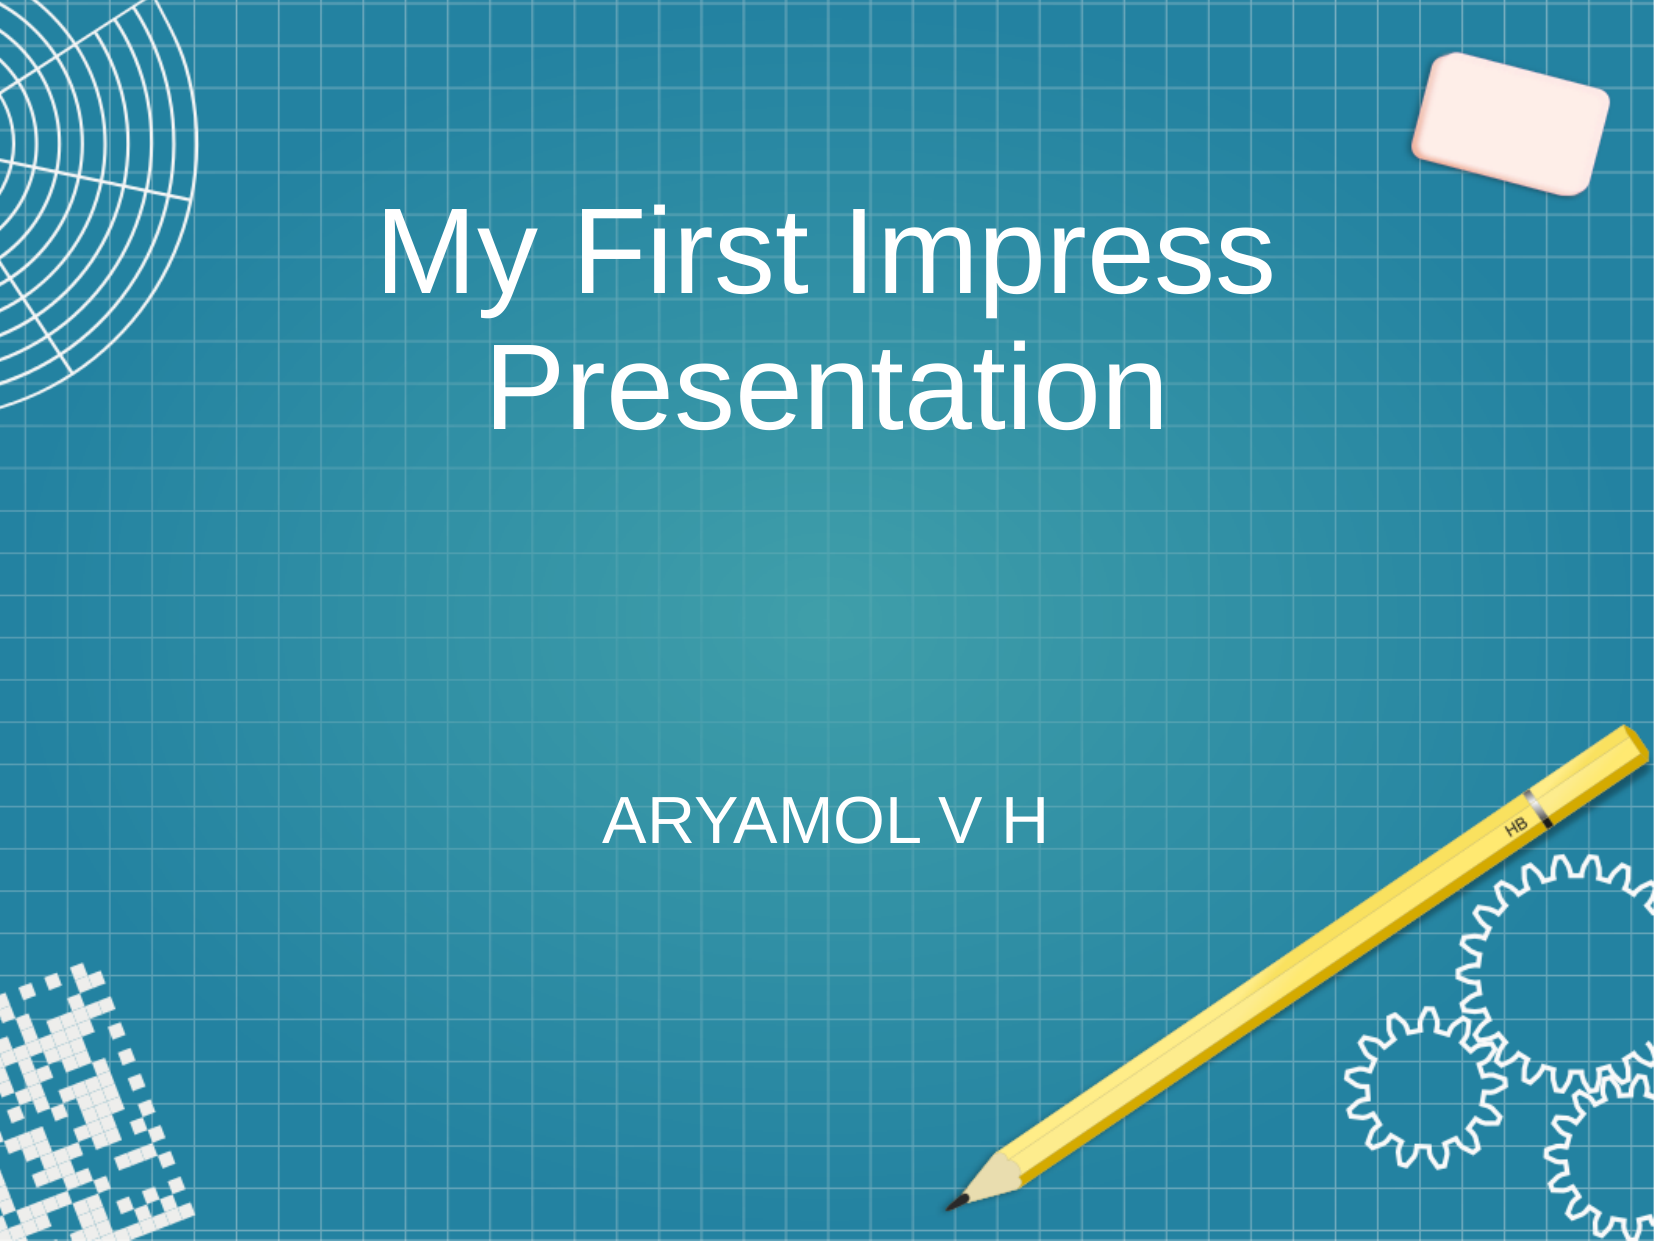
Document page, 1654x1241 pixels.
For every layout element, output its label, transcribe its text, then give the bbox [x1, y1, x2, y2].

picture [0, 0, 1654, 1241]
subtitle ARYAMOL V H [82, 519, 1571, 1123]
title My First Impress Presentation [82, 177, 1571, 461]
